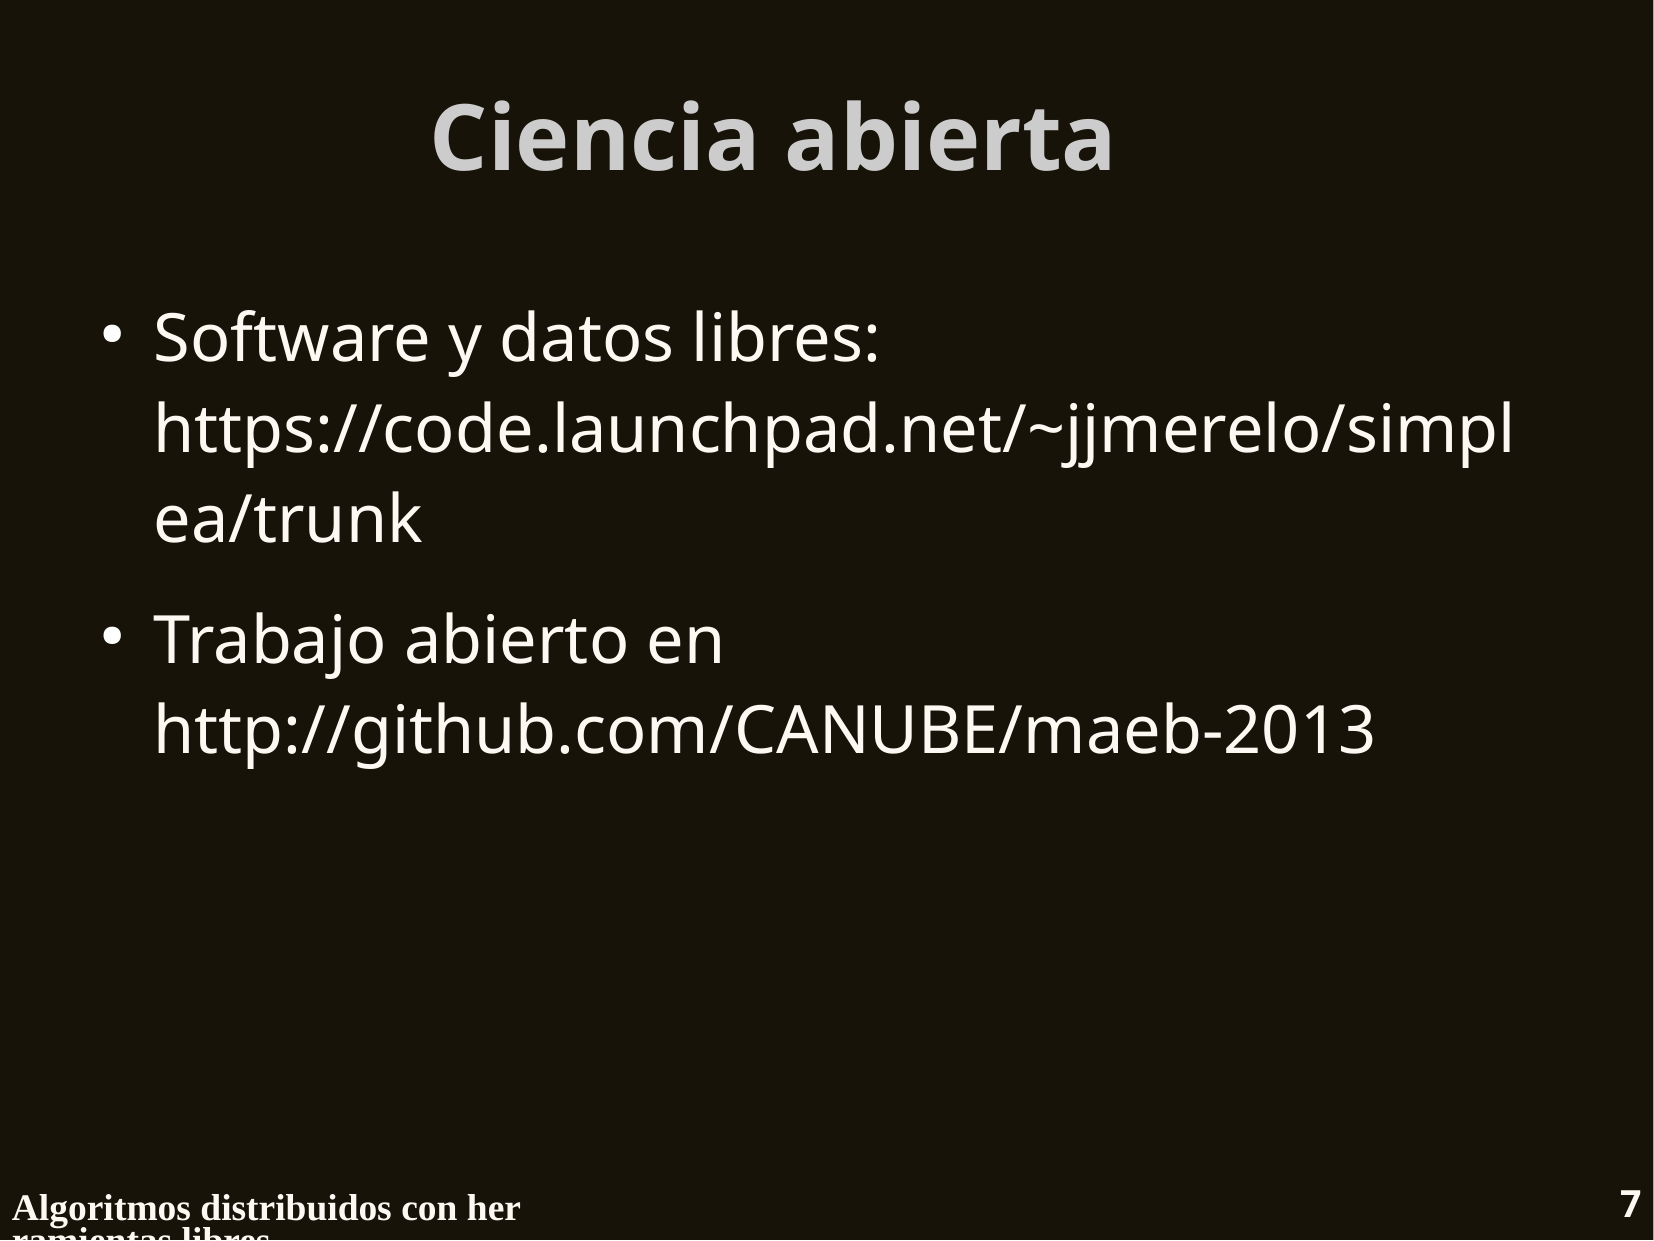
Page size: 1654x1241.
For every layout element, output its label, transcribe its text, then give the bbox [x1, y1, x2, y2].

list Software y datos libres: https://code.launchpad.net/~jjmerelo/simplea/trunk Trabajo abierto en http://github.com/CANUBE/maeb-2013 [82, 290, 1538, 1010]
title Ciencia abierta [29, 31, 1518, 239]
